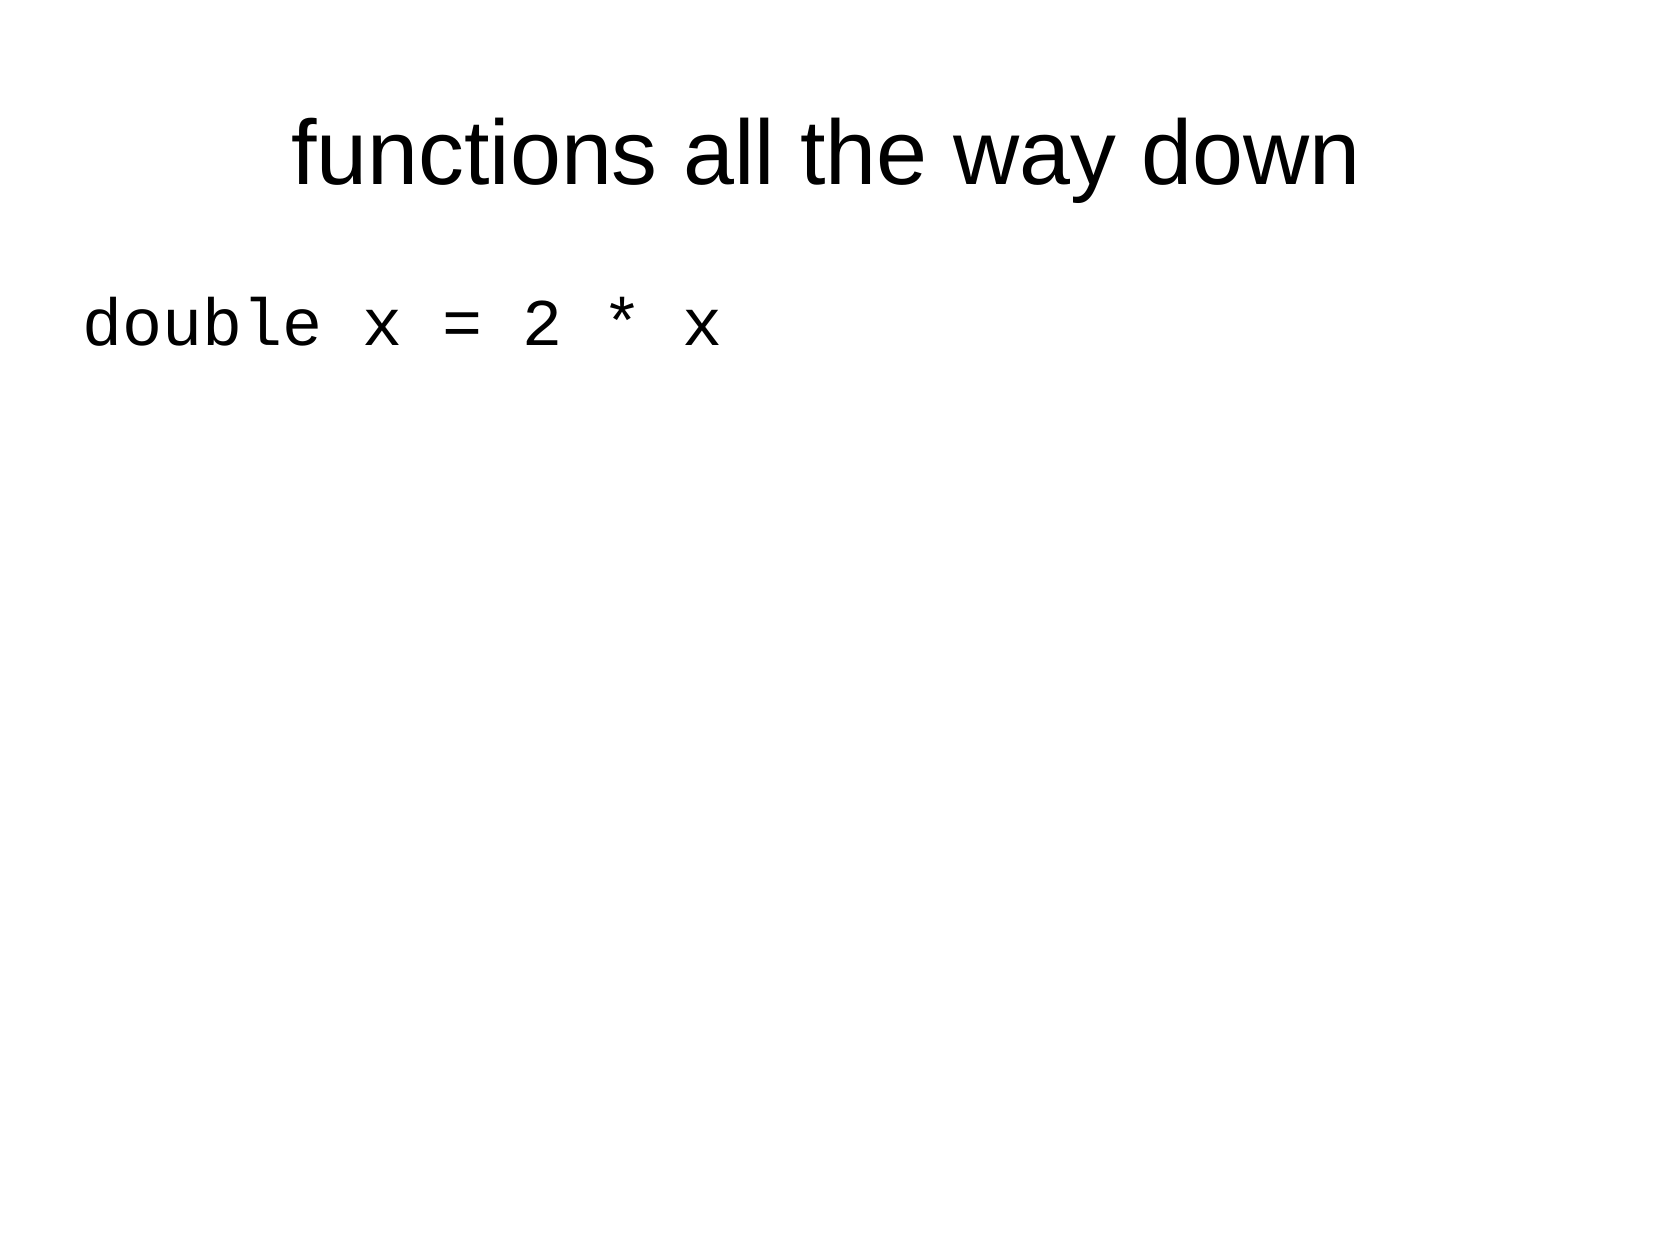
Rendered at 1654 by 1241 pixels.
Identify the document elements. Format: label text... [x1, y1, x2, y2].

list double x = 2 * x [82, 290, 1571, 1109]
title functions all the way down [82, 49, 1571, 257]
